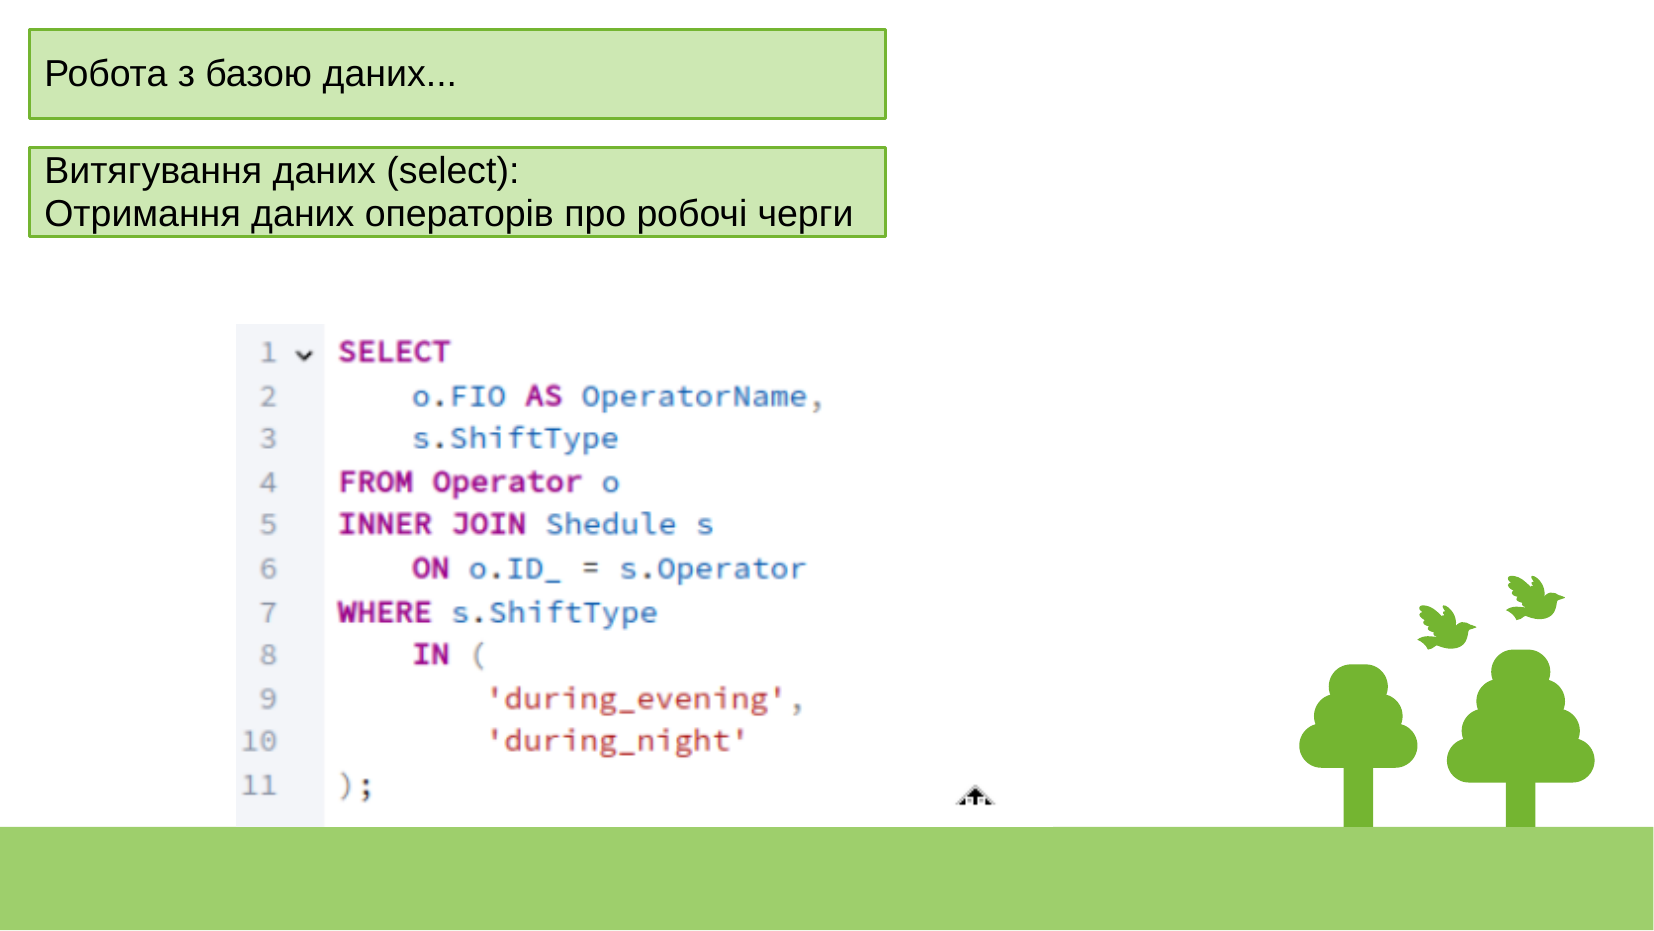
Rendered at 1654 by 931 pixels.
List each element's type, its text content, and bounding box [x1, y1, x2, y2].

text_box Робота з базою даних... [29, 29, 886, 119]
picture [236, 324, 1053, 827]
text_box Витягування даних (select): Отримання даних операторів про робочі черги [29, 147, 886, 237]
